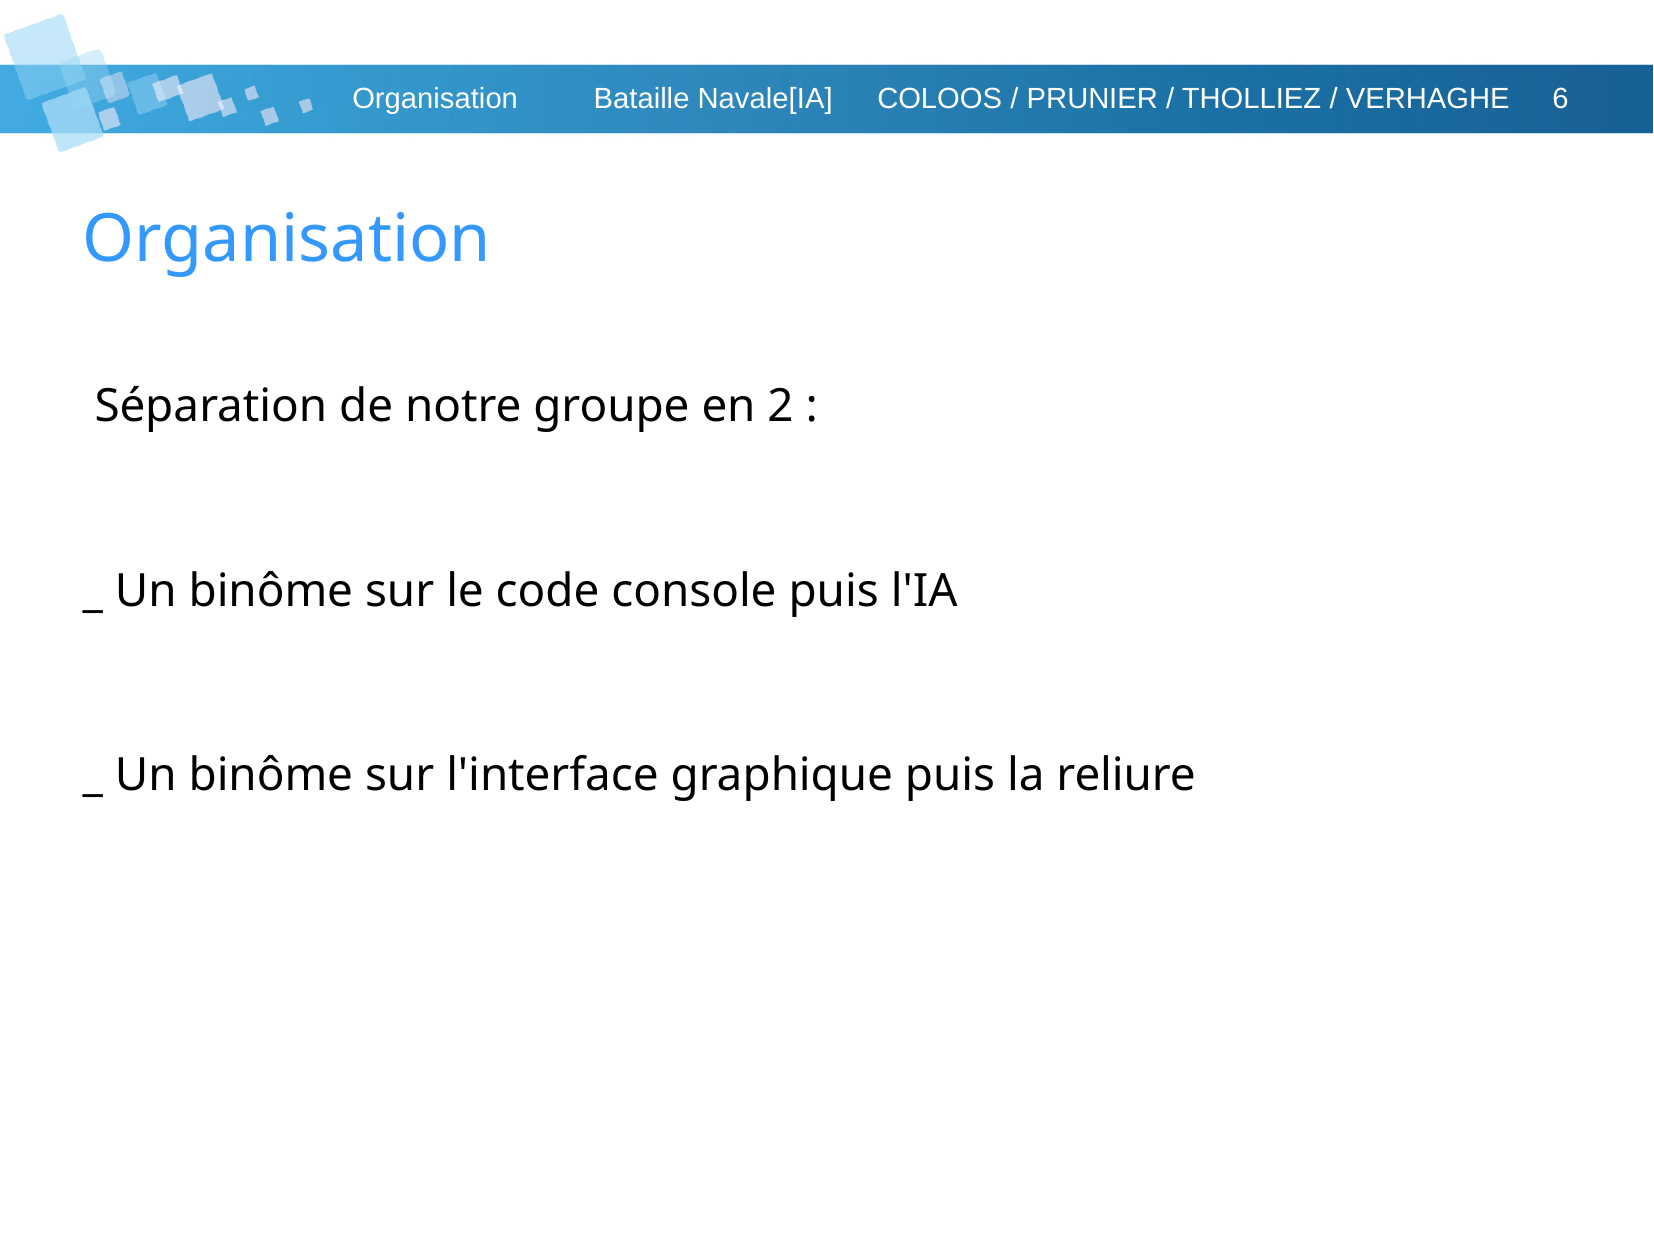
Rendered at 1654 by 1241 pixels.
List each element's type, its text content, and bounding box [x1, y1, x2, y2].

title Organisation [82, 132, 1571, 340]
picture [0, 0, 1653, 1238]
text_box Organisation Bataille Navale[IA] COLOOS / PRUNIER / THOLLIEZ / VERHAGHE 6 [337, 75, 1613, 123]
list Séparation de notre groupe en 2 : _ Un binôme sur le code console puis l'IA _ Un binôme sur l'interface graphique puis la reliure [82, 372, 1571, 1093]
